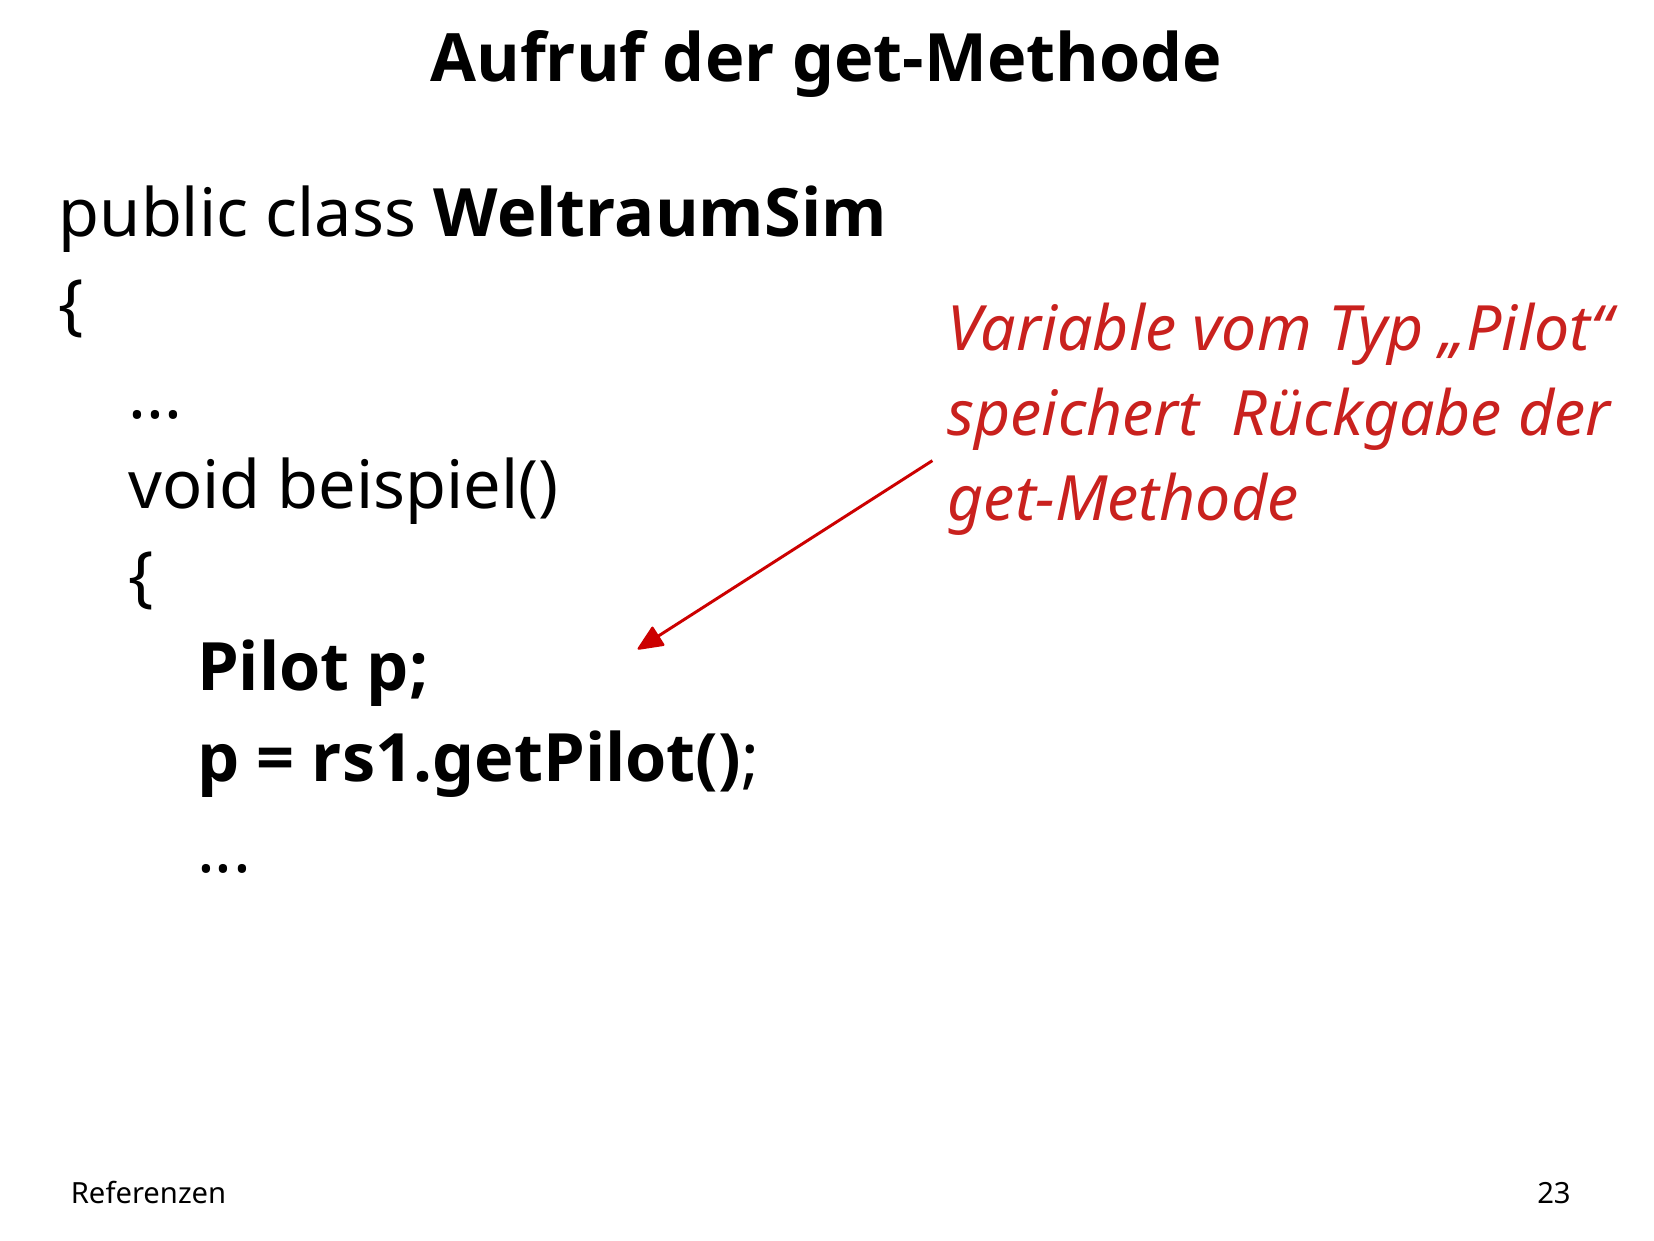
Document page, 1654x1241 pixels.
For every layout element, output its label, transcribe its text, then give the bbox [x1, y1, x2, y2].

list Variable vom Typ „Pilot“ speichert Rückgabe der get-Methode [947, 283, 1630, 1087]
list public class WeltraumSim { ... void beispiel() { Pilot p; p = rs1.getPilot(); ... [59, 165, 1630, 1146]
title Aufruf der get-Methode [0, 5, 1654, 107]
